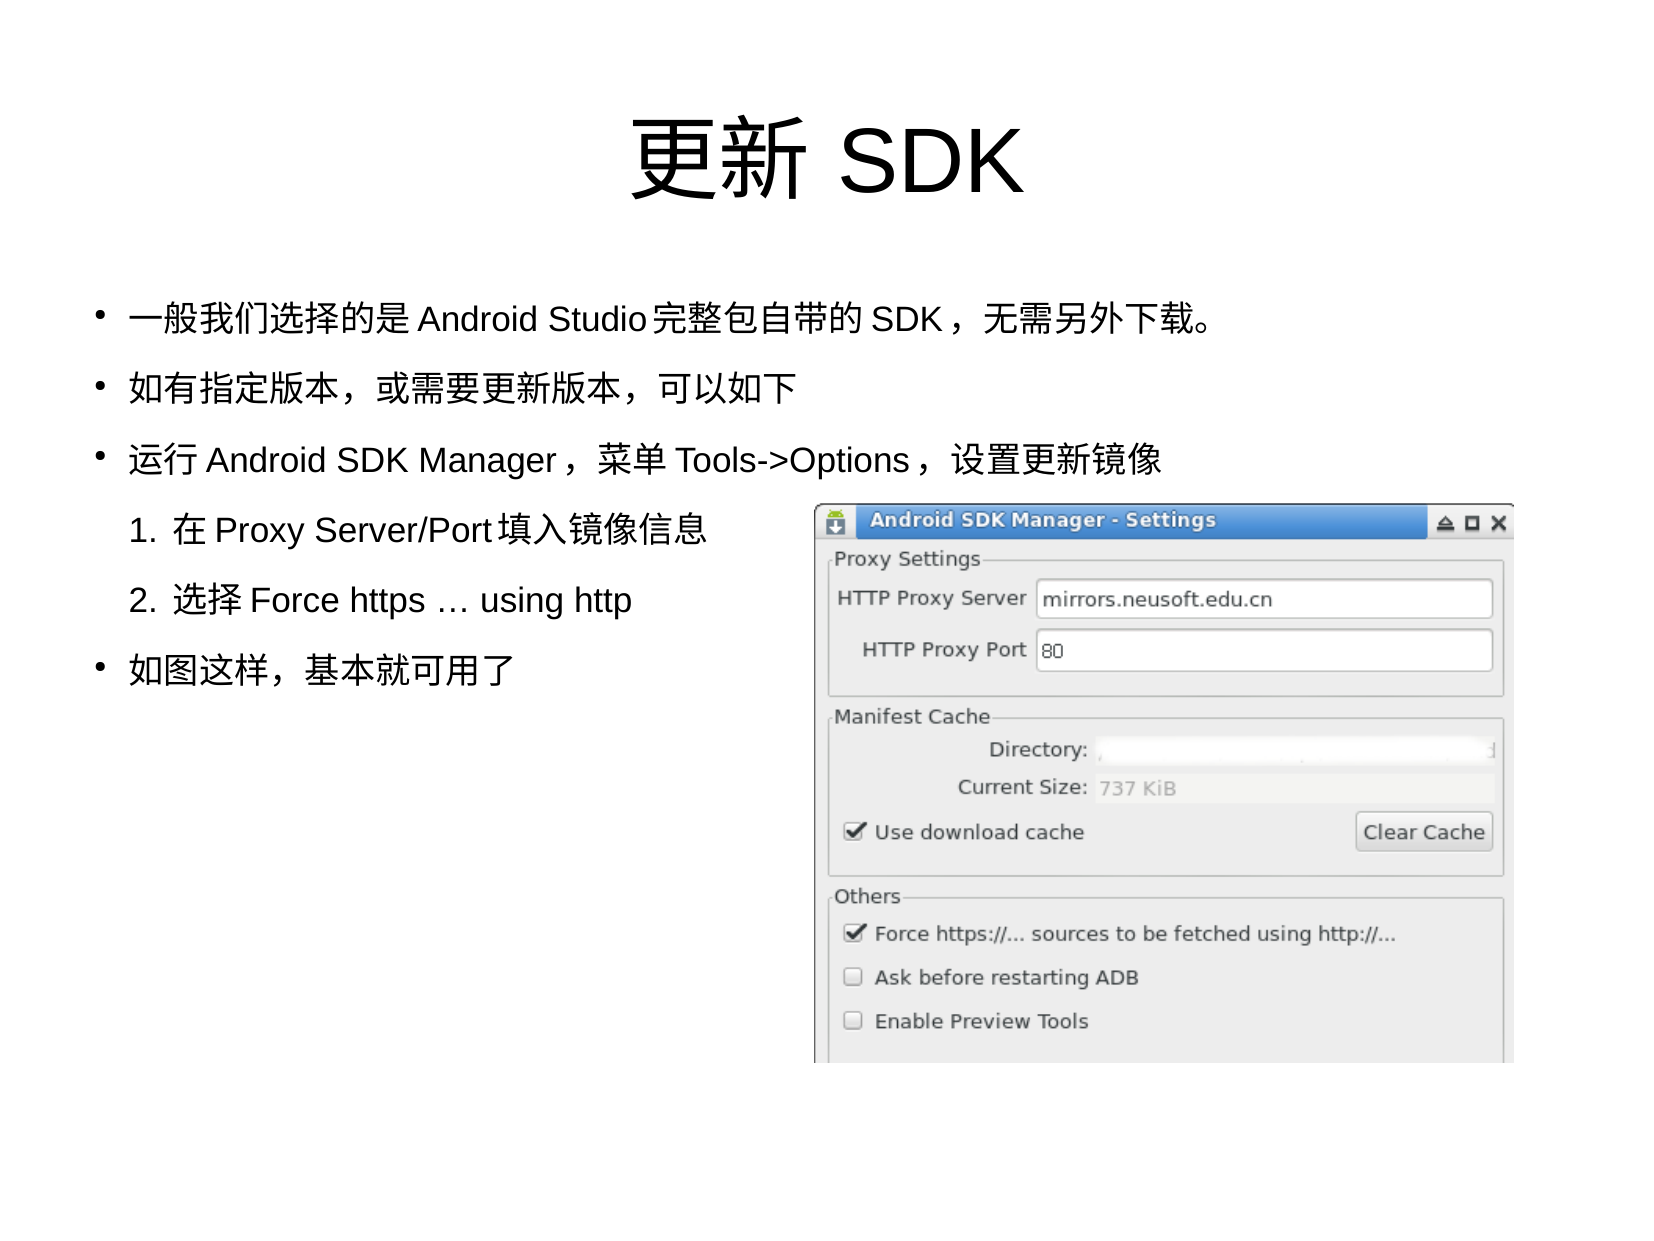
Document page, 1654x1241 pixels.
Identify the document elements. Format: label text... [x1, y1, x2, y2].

list 一般我们选择的是Android Studio完整包自带的SDK，无需另外下载。 如有指定版本，或需要更新版本，可以如下 运行Android SDK Manager，菜单Tools->Options，设置更新镜像 1. 在Proxy Server/Port填入镜像信息 2. 选择Force https … using http 如图这样，基本就可用了 [82, 290, 1571, 697]
picture [814, 502, 1514, 1063]
title 更新SDK [82, 49, 1571, 257]
